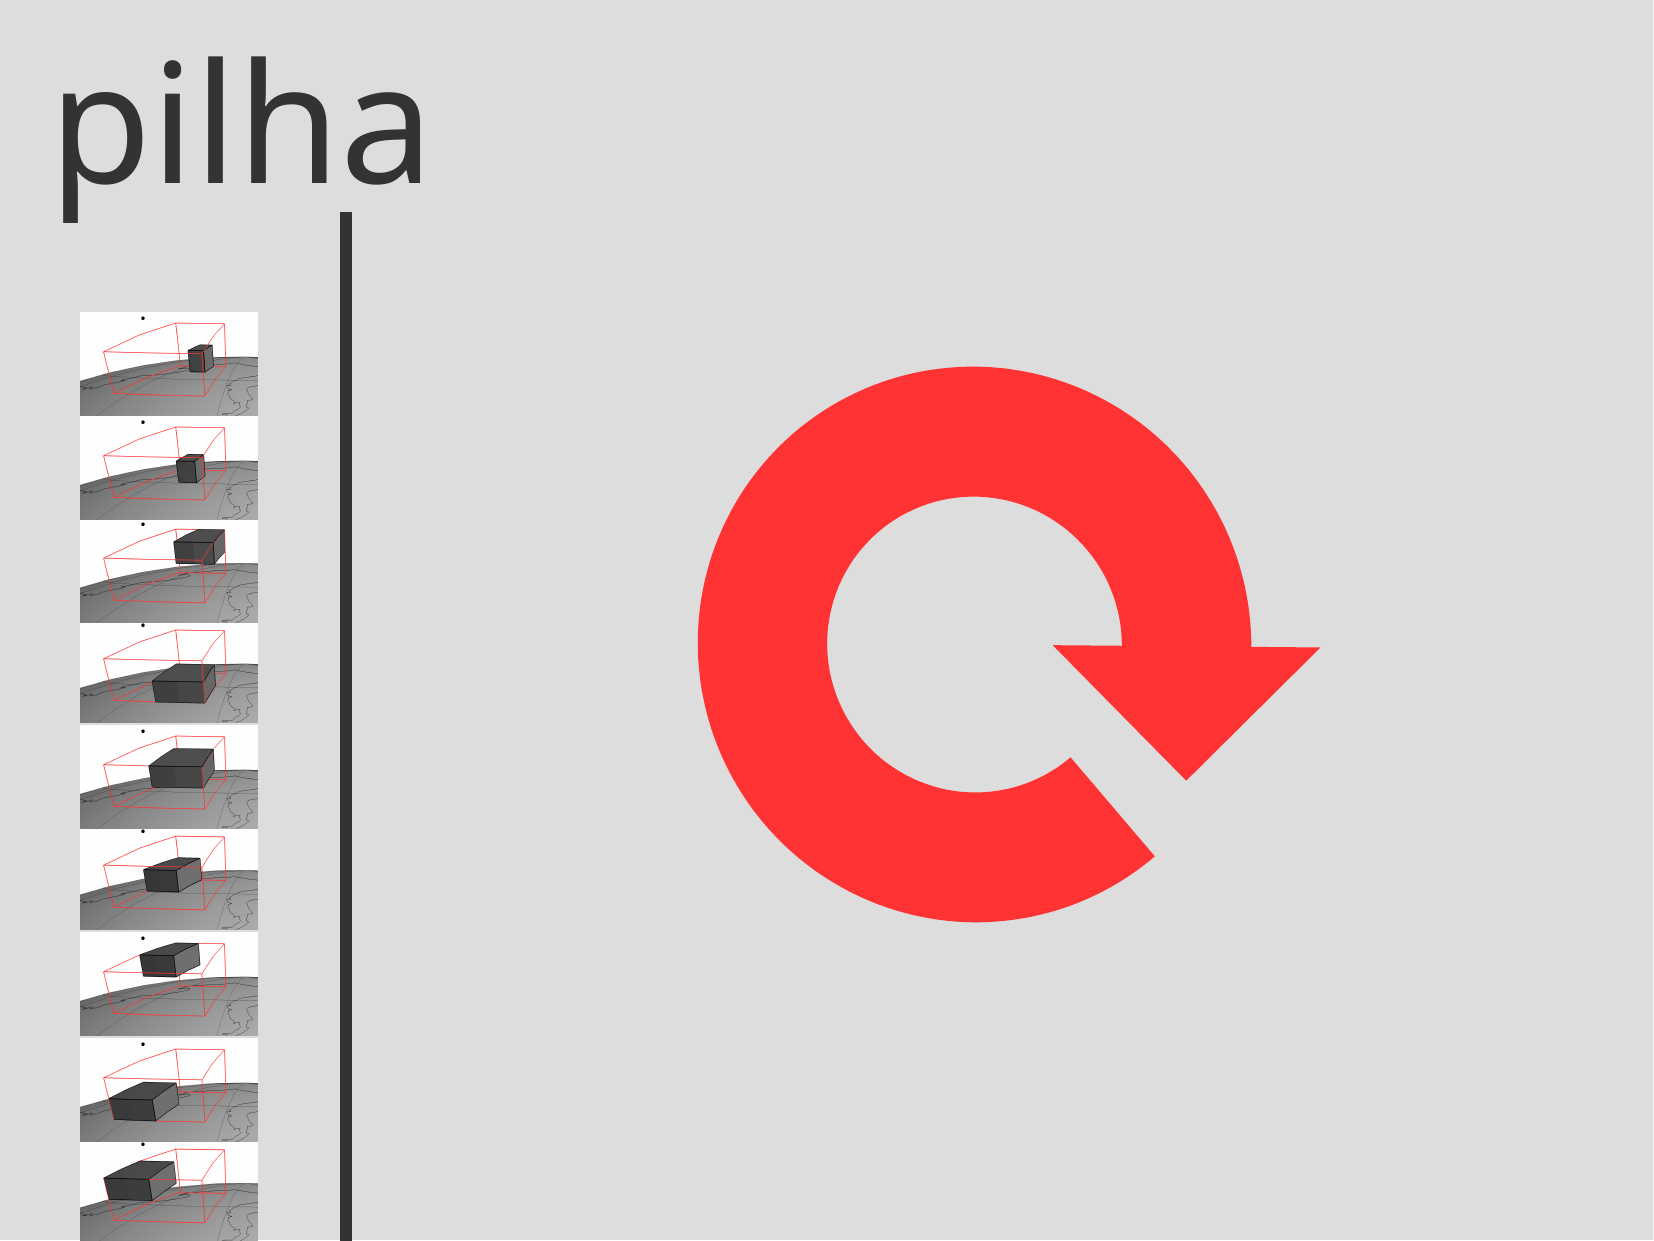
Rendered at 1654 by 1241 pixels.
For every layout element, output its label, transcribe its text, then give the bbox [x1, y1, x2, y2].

text_box [697, 366, 1321, 923]
picture [80, 725, 258, 930]
text_box pilha [34, 0, 323, 207]
picture [80, 312, 258, 723]
picture [80, 932, 258, 1036]
picture [80, 1038, 258, 1241]
